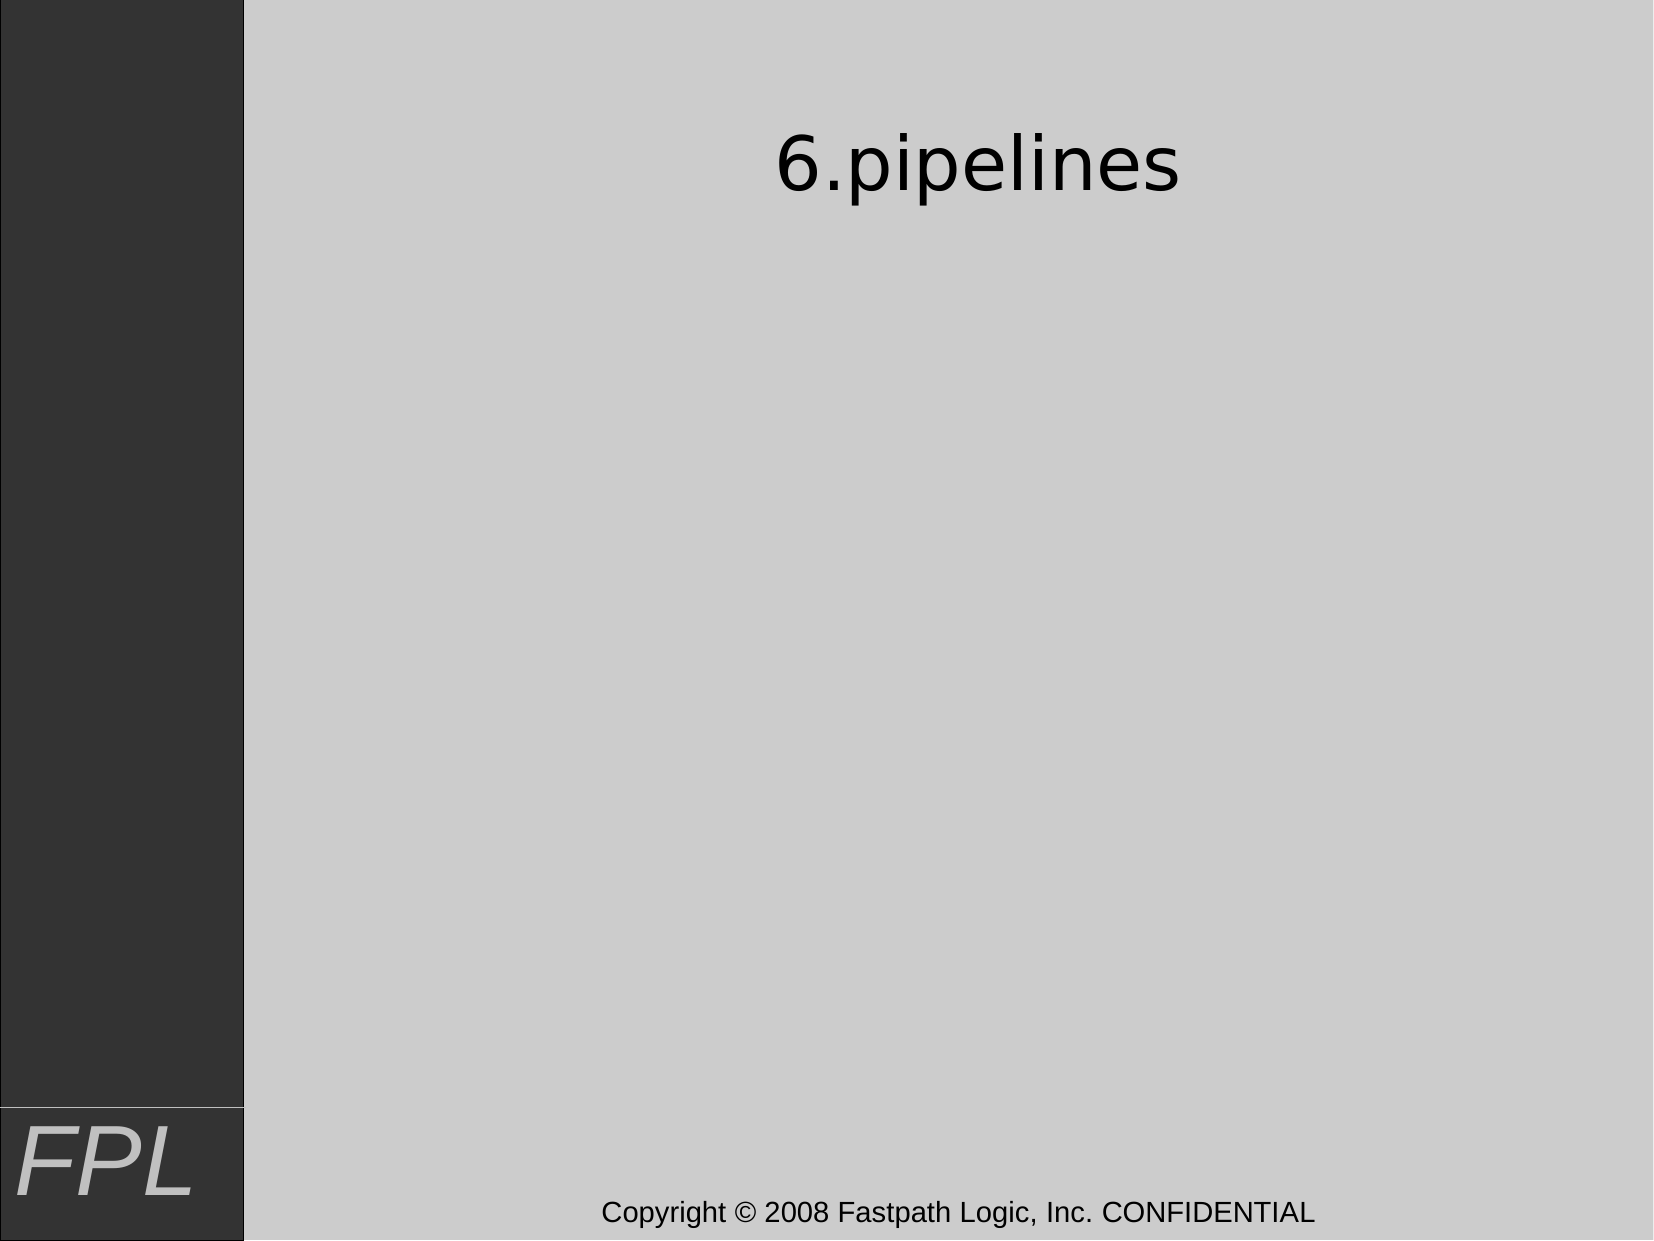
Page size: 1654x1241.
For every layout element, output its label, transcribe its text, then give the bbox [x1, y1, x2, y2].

title 6.pipelines [427, 57, 1530, 274]
